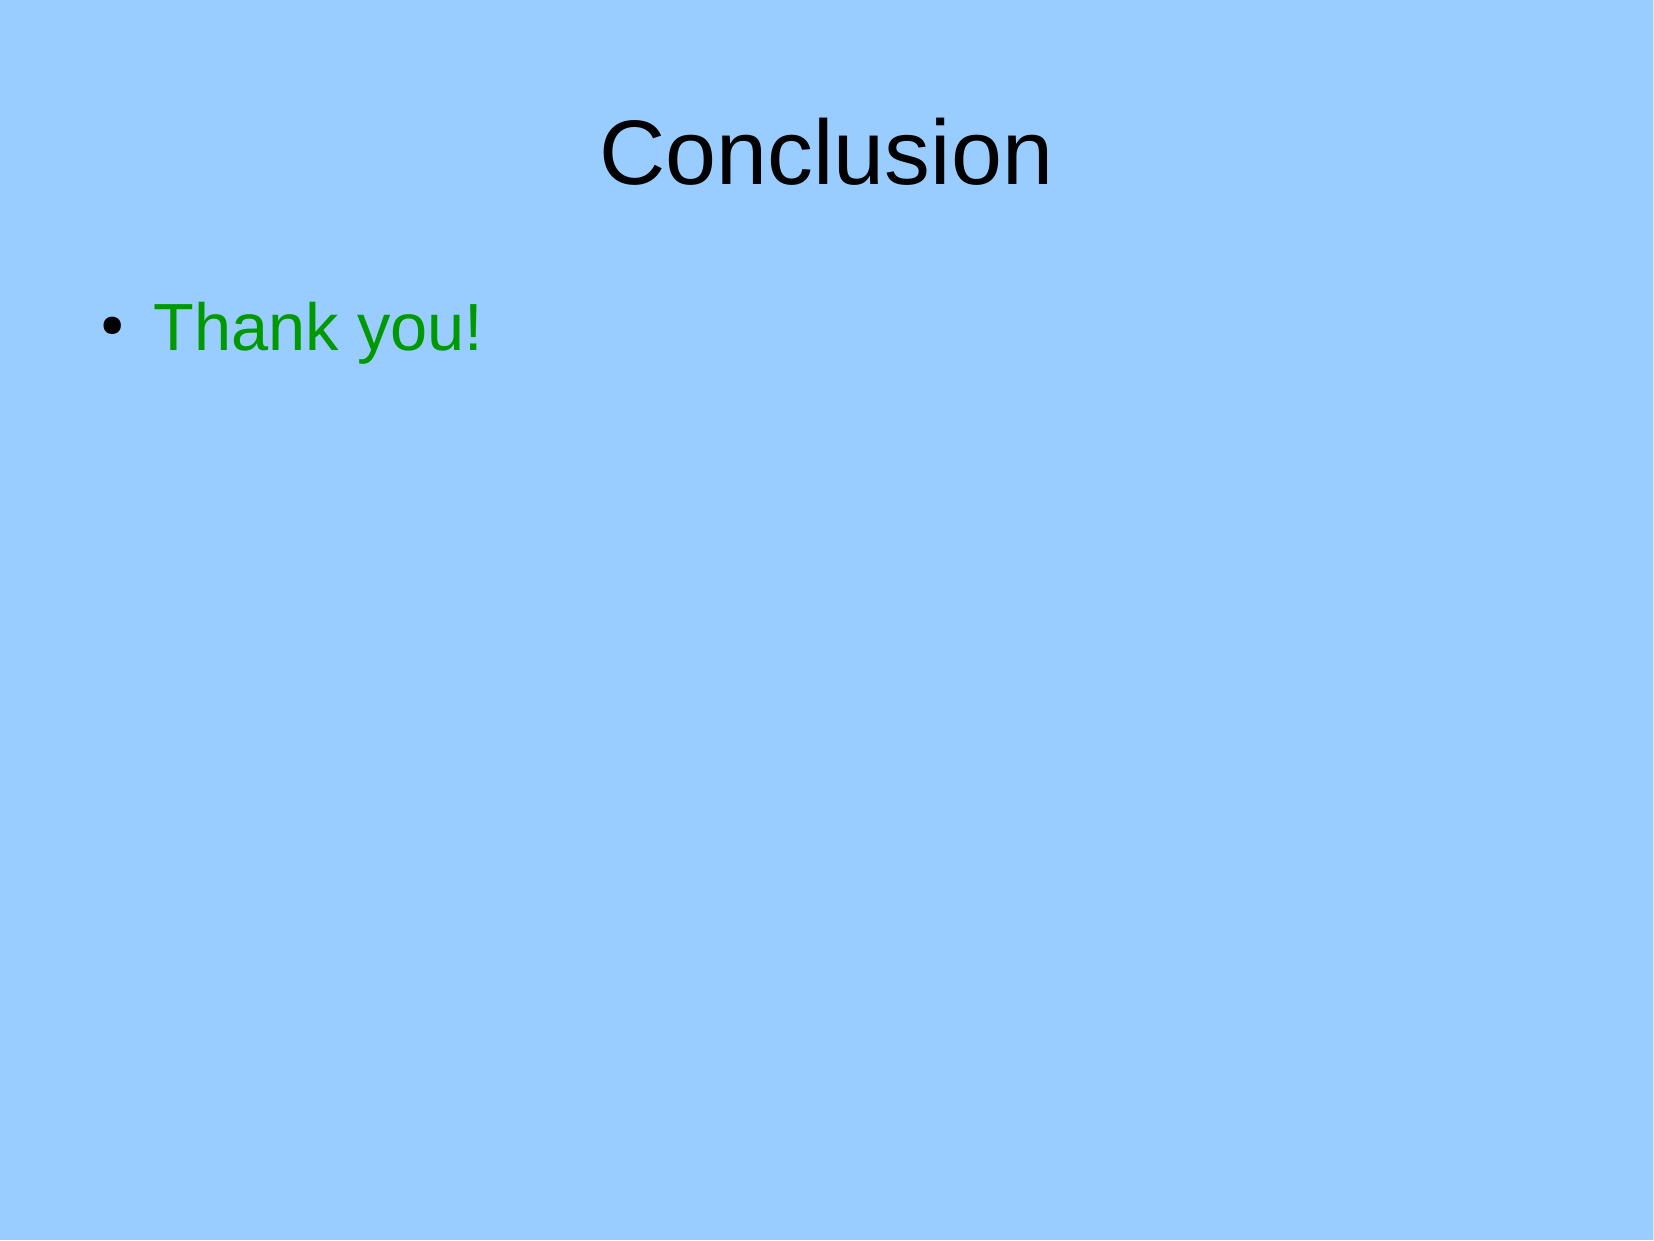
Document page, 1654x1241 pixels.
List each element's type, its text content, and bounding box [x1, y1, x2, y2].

title Conclusion [82, 49, 1571, 257]
list Thank you! [82, 290, 1538, 1010]
